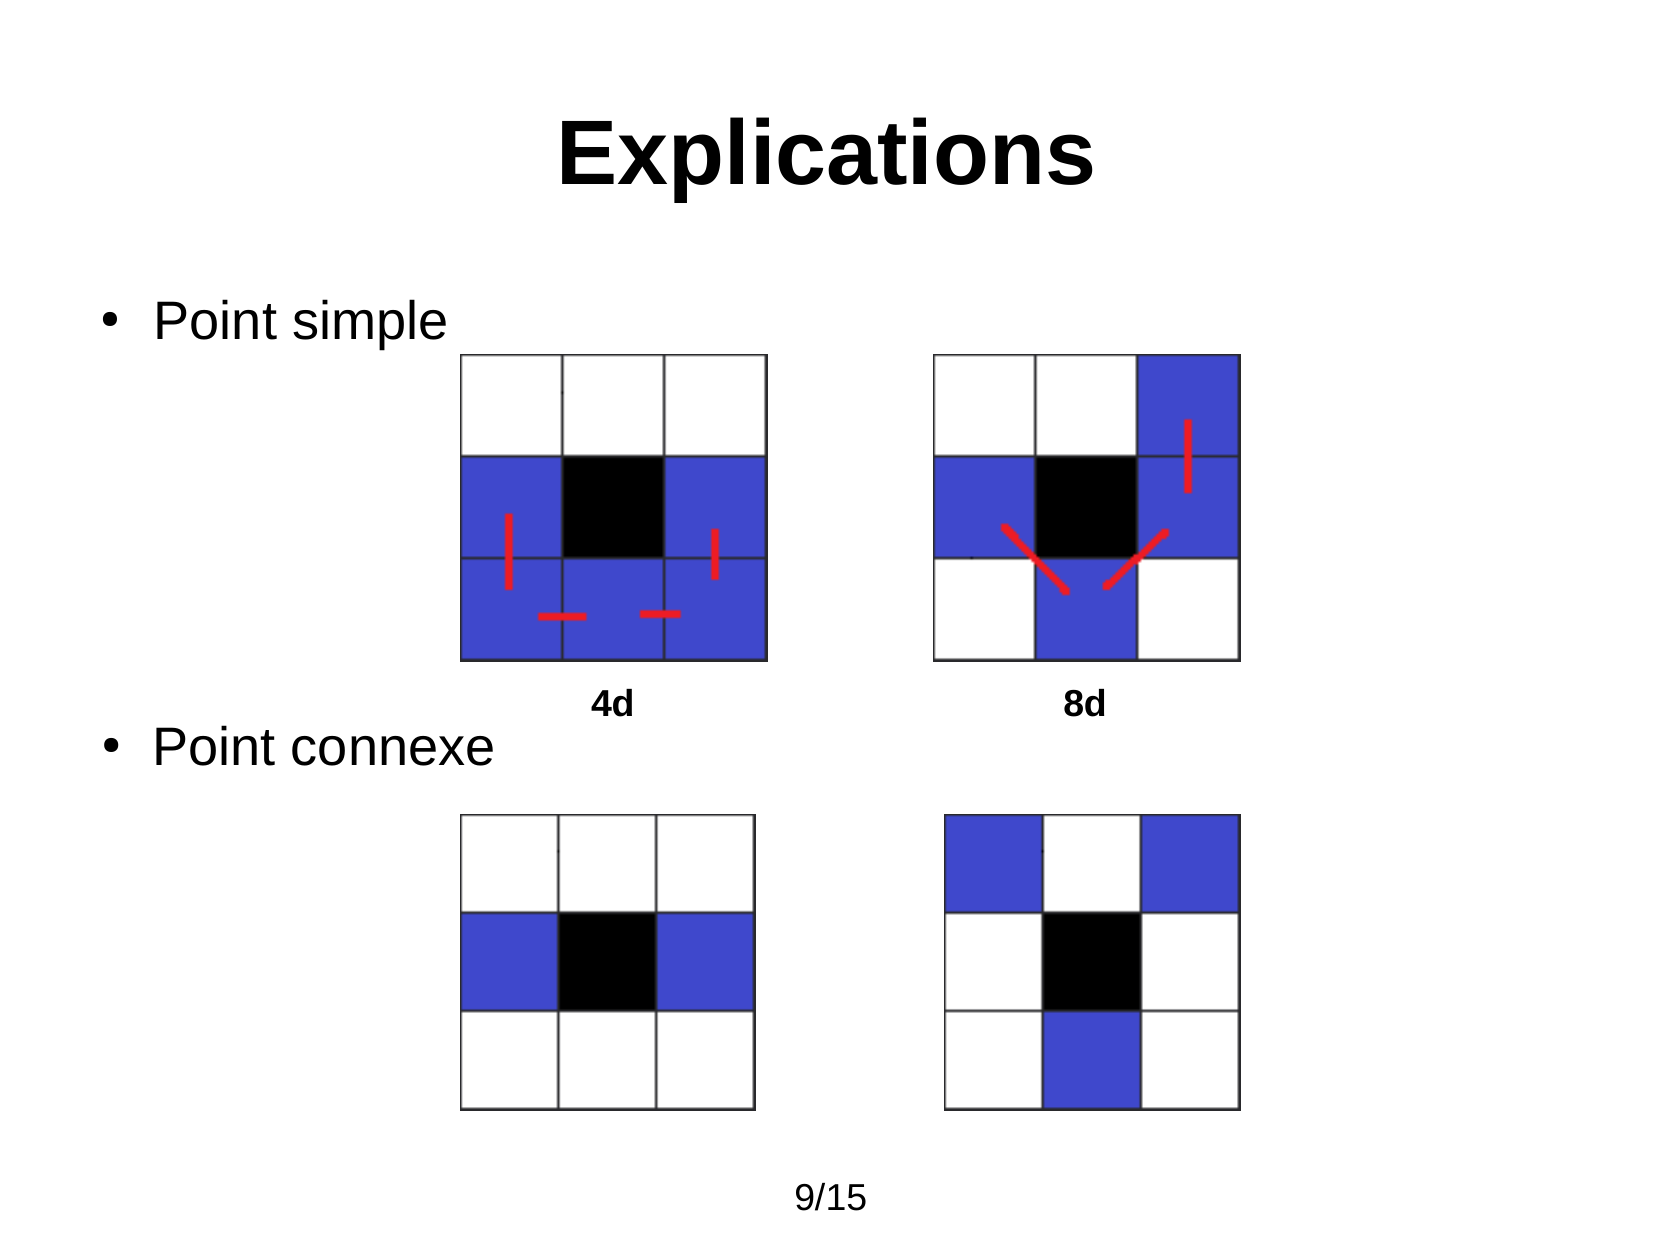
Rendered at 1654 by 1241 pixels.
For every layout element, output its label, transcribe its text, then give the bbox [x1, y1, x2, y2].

picture [933, 354, 1241, 662]
picture [460, 354, 768, 662]
picture [944, 814, 1241, 1111]
list Point simple [82, 290, 1571, 1010]
text_box 8d [1048, 675, 1123, 733]
title Explications [82, 49, 1571, 257]
picture [460, 885, 756, 1111]
text_box 9/15 [779, 1169, 882, 1227]
text_box Point connexe [86, 708, 875, 885]
text_box 4d [576, 675, 650, 733]
